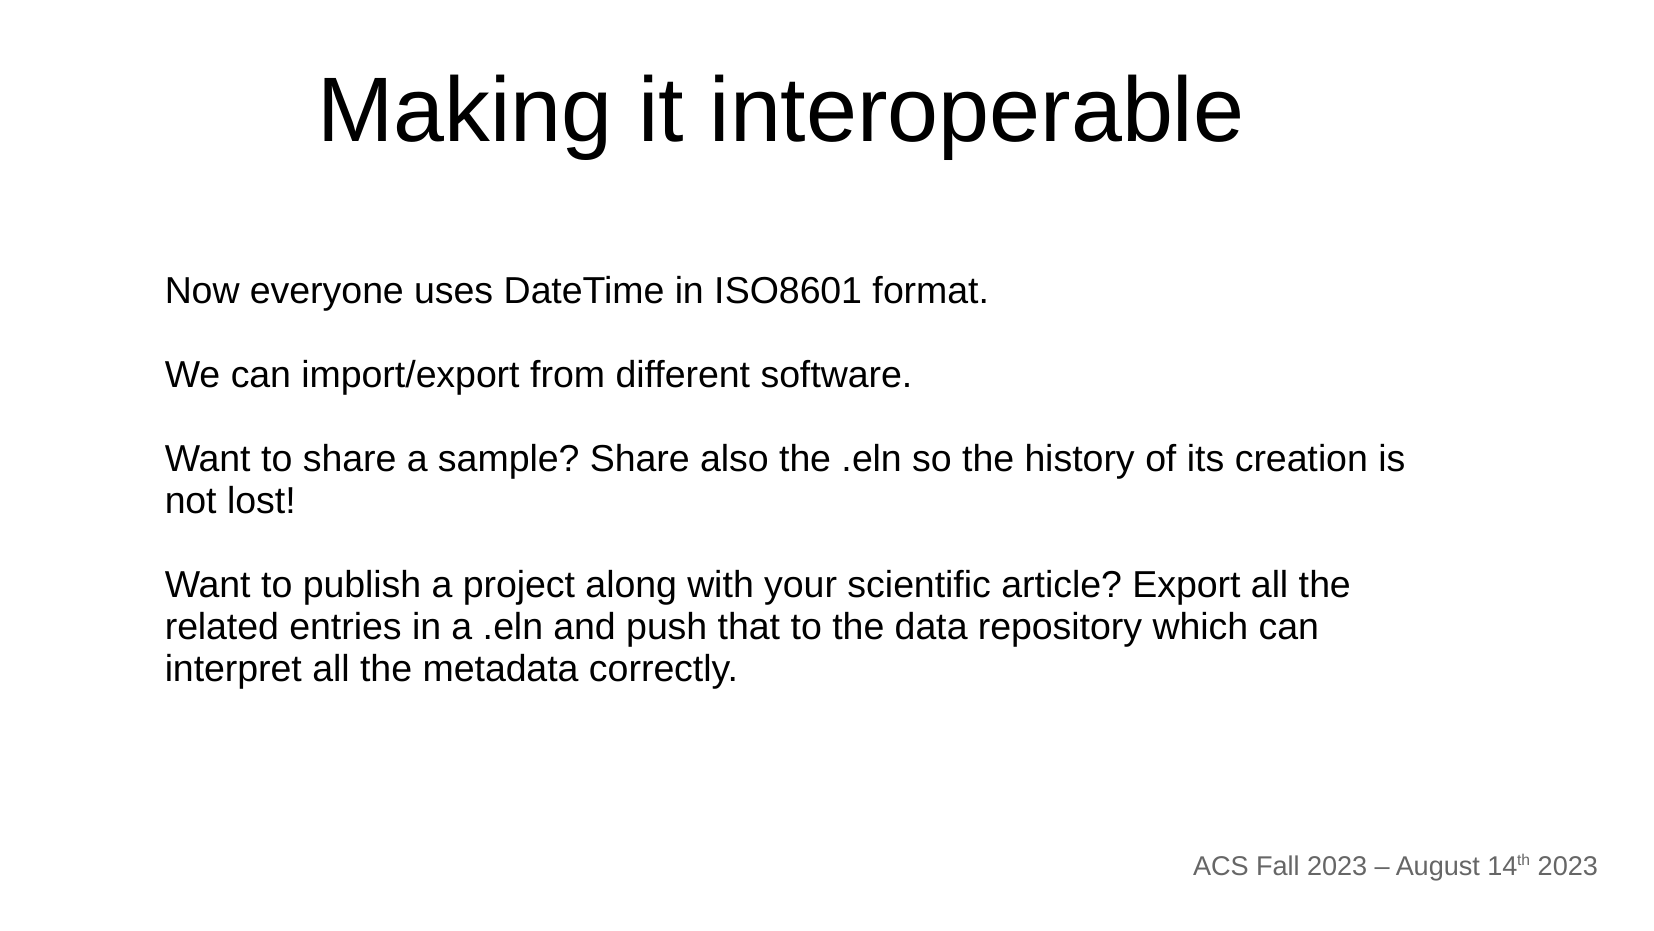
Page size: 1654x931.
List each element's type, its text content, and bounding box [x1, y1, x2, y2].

text_box ACS Fall 2023 – August 14th 2023 [1162, 843, 1613, 901]
title Making it interoperable [37, 32, 1526, 188]
text_box Now everyone uses DateTime in ISO8601 format. We can import/export from different software. Want to share a sample? Share also the .eln so the history of its creation is not lost! Want to publish a project along with your scientific article? Export all the related entries in a .eln and push that to the data repository which can interpret all the metadata correctly. [150, 262, 1463, 698]
